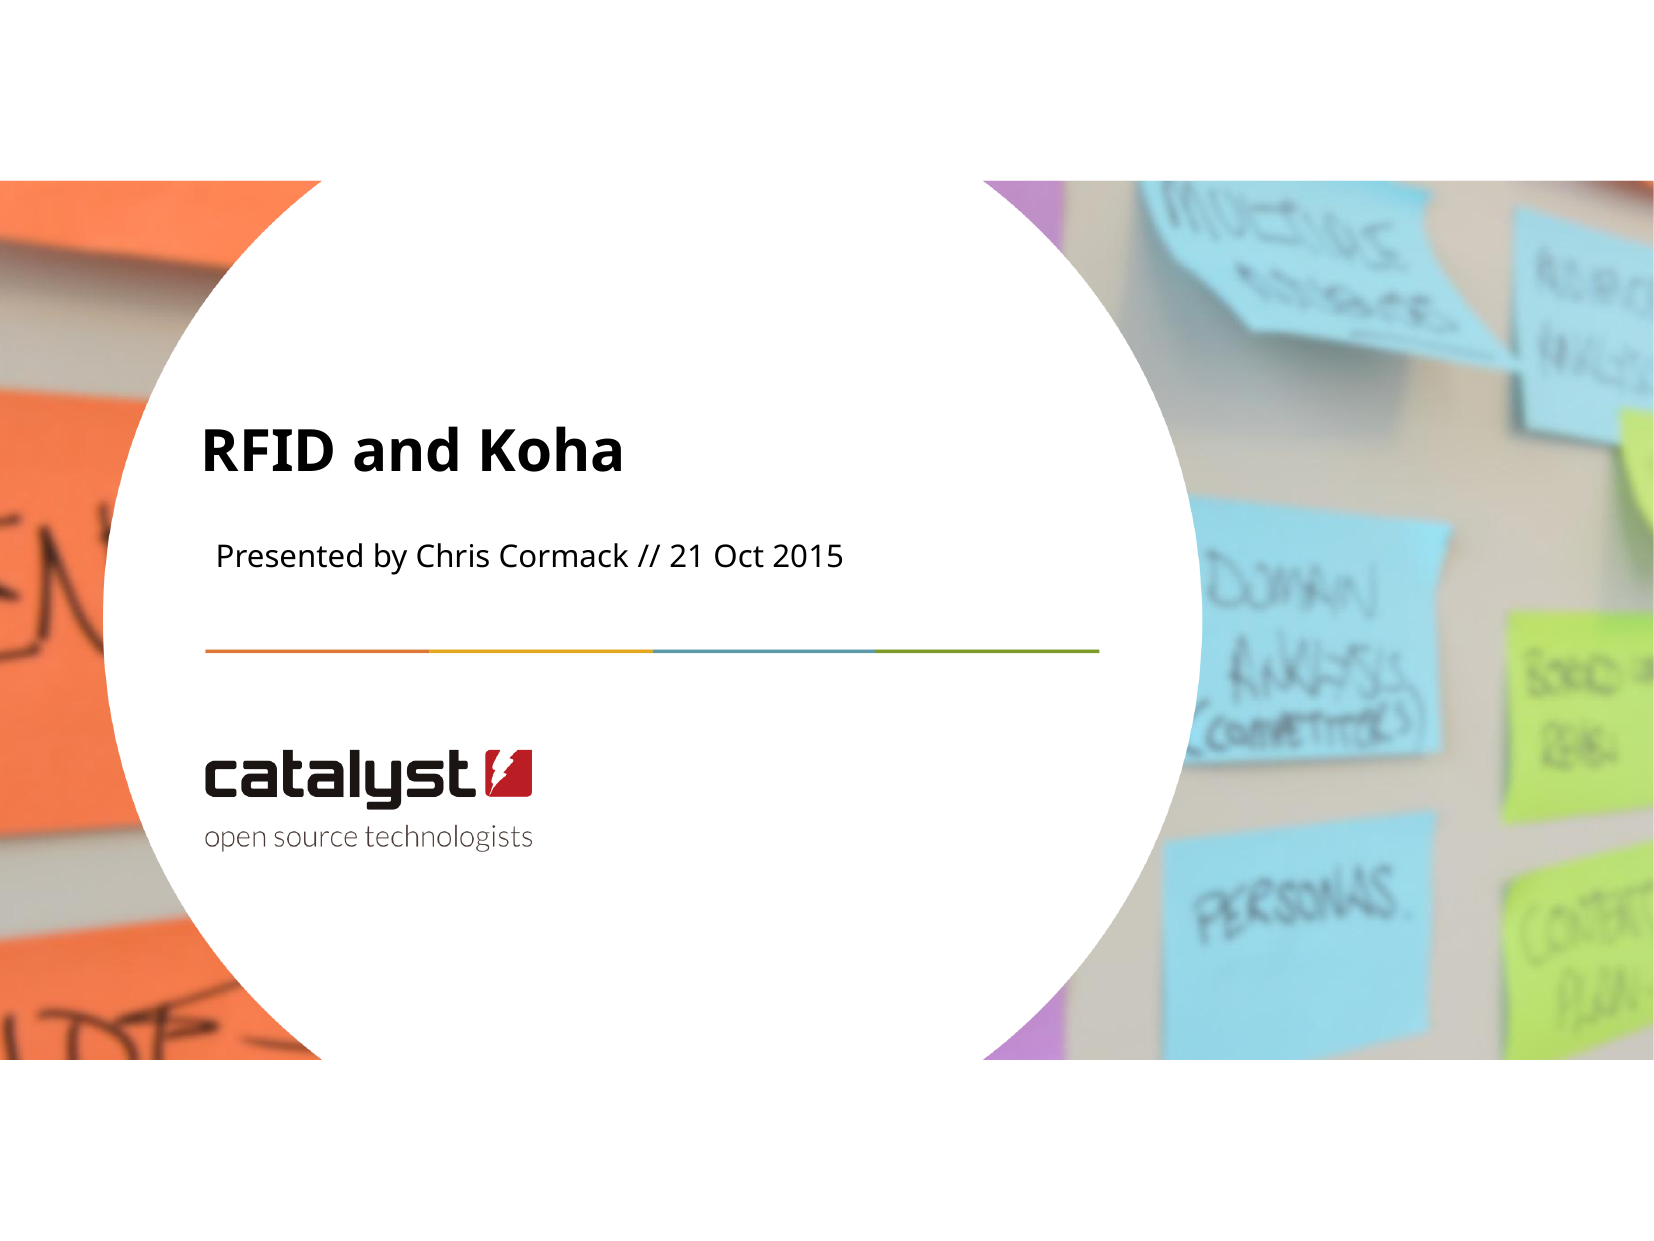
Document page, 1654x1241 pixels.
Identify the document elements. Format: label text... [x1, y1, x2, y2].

text_box Presented by Chris Cormack // 21 Oct 2015 [200, 526, 1241, 579]
picture [0, 70, 1654, 1170]
title RFID and Koha [200, 330, 1075, 489]
